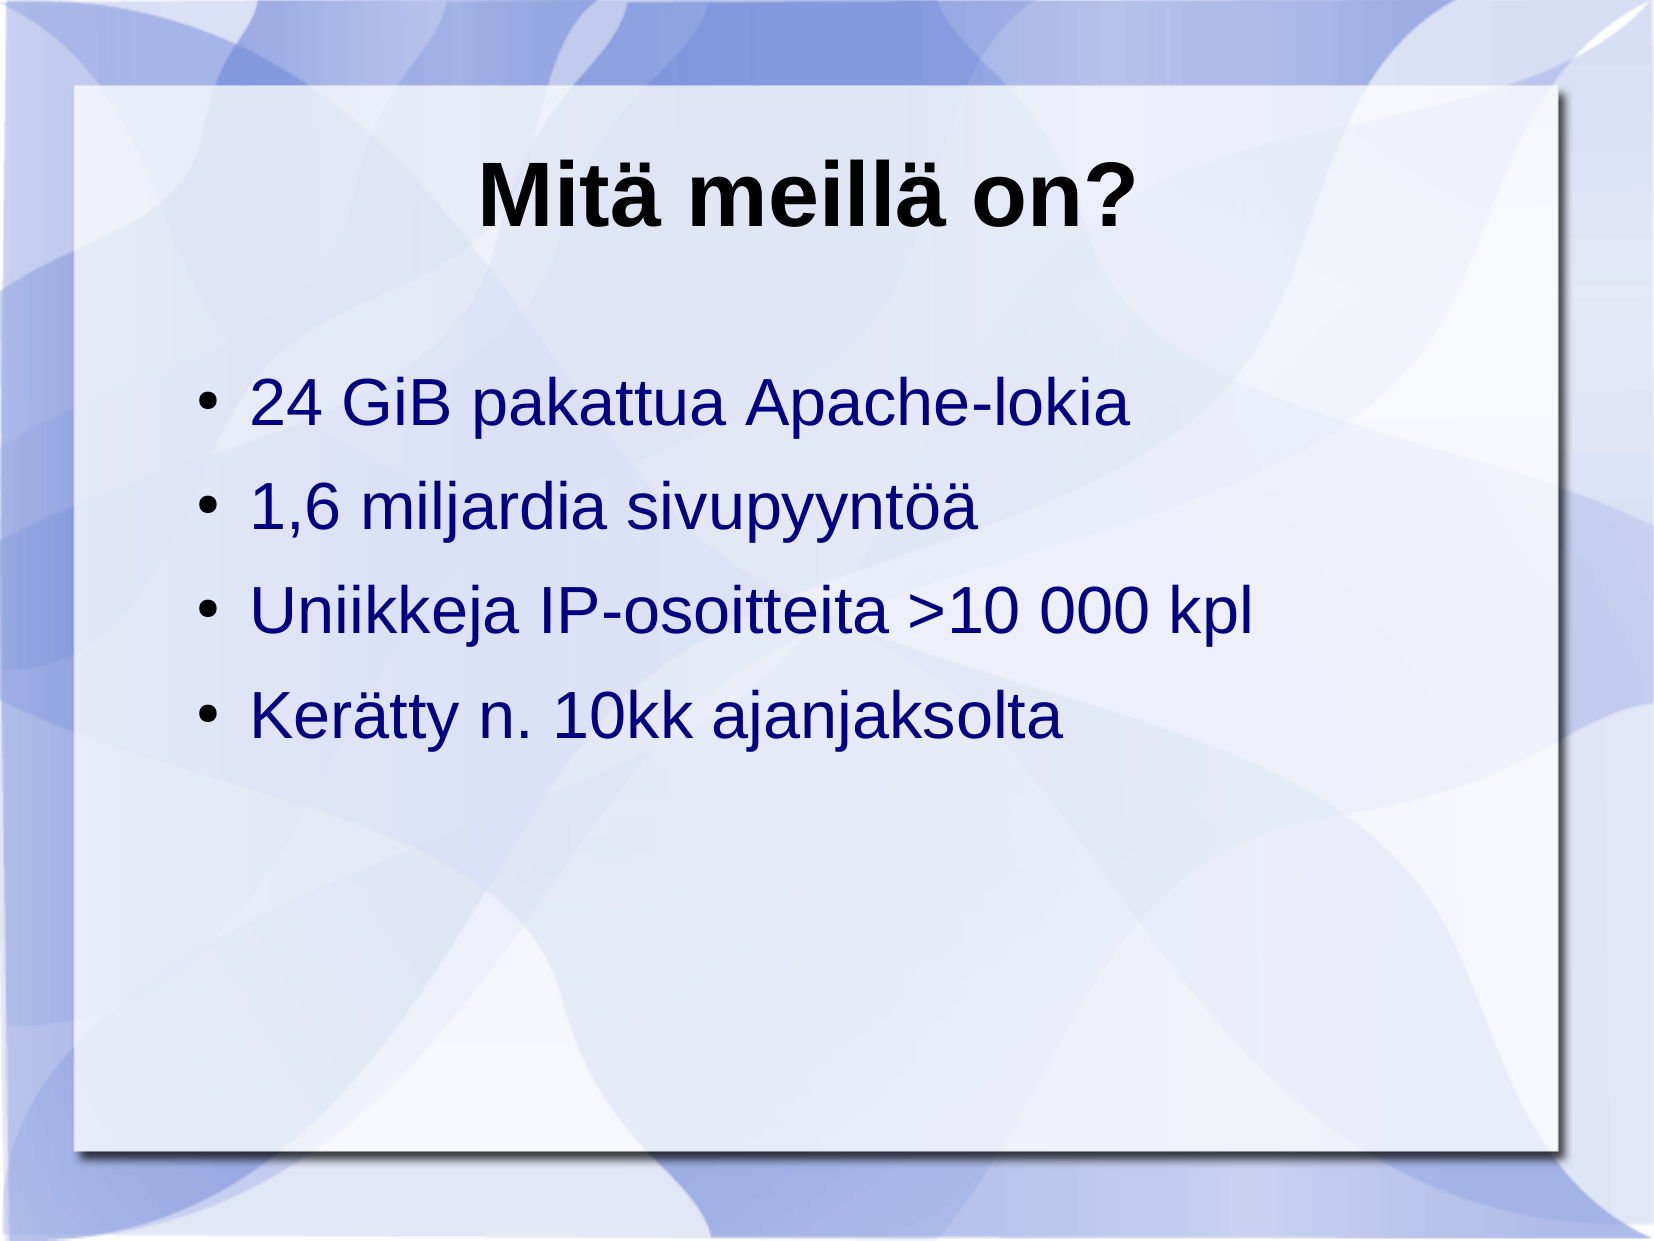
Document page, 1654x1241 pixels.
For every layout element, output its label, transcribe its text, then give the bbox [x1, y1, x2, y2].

list 24 GiB pakattua Apache-lokia 1,6 miljardia sivupyyntöä Uniikkeja IP-osoitteita >10 000 kpl Kerätty n. 10kk ajanjaksolta [178, 364, 1570, 1147]
title Mitä meillä on? [82, 90, 1536, 298]
picture [0, 0, 1654, 1241]
